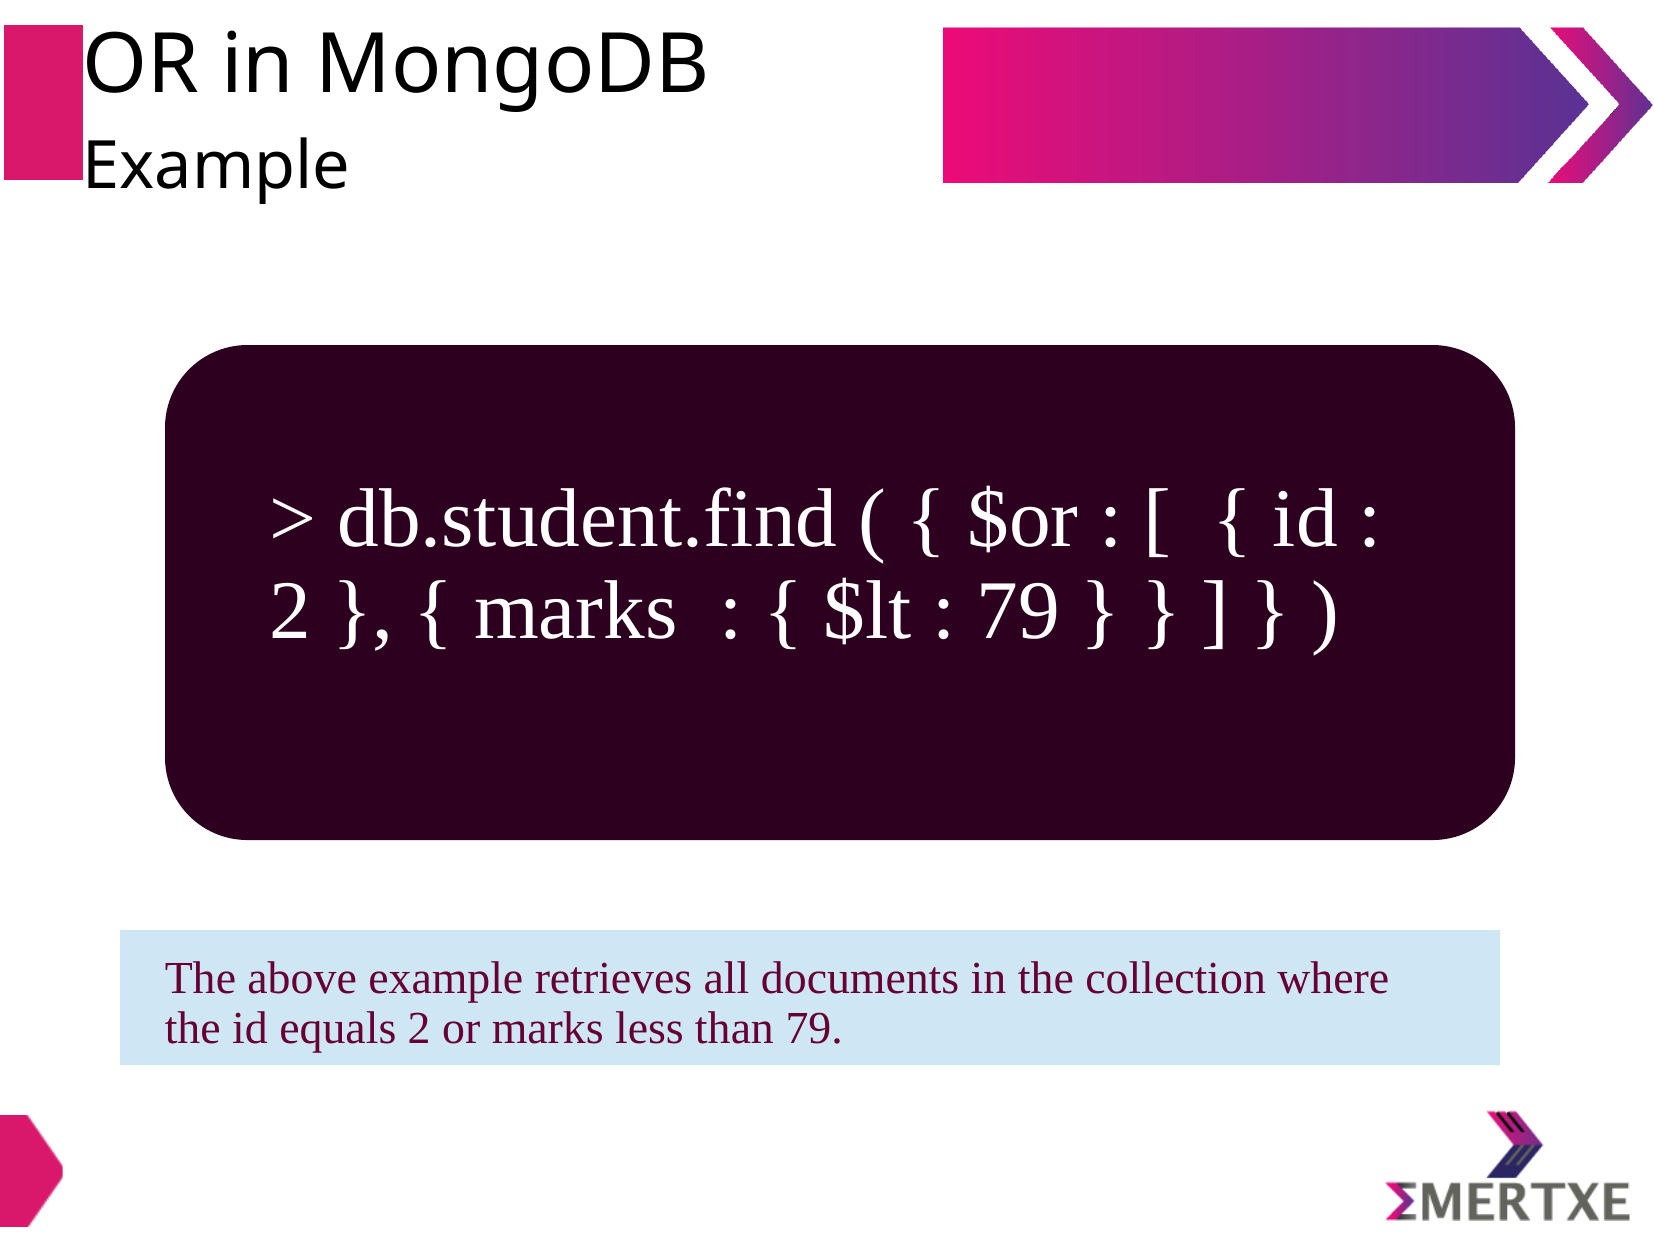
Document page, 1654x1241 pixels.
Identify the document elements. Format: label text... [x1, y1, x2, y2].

picture [1385, 1107, 1631, 1221]
text_box [120, 930, 1501, 1066]
picture [1571, 27, 1653, 183]
text_box > db.student.find ( { $or : [ { id : 2 }, { marks : { $lt : 79 } } ] } ) [255, 465, 1411, 751]
text_box The above example retrieves all documents in the collection where the id equals 2 or marks less than 79. [150, 945, 1426, 1062]
text_box [165, 345, 1516, 841]
title OR in MongoDB Example [82, 2, 1571, 210]
